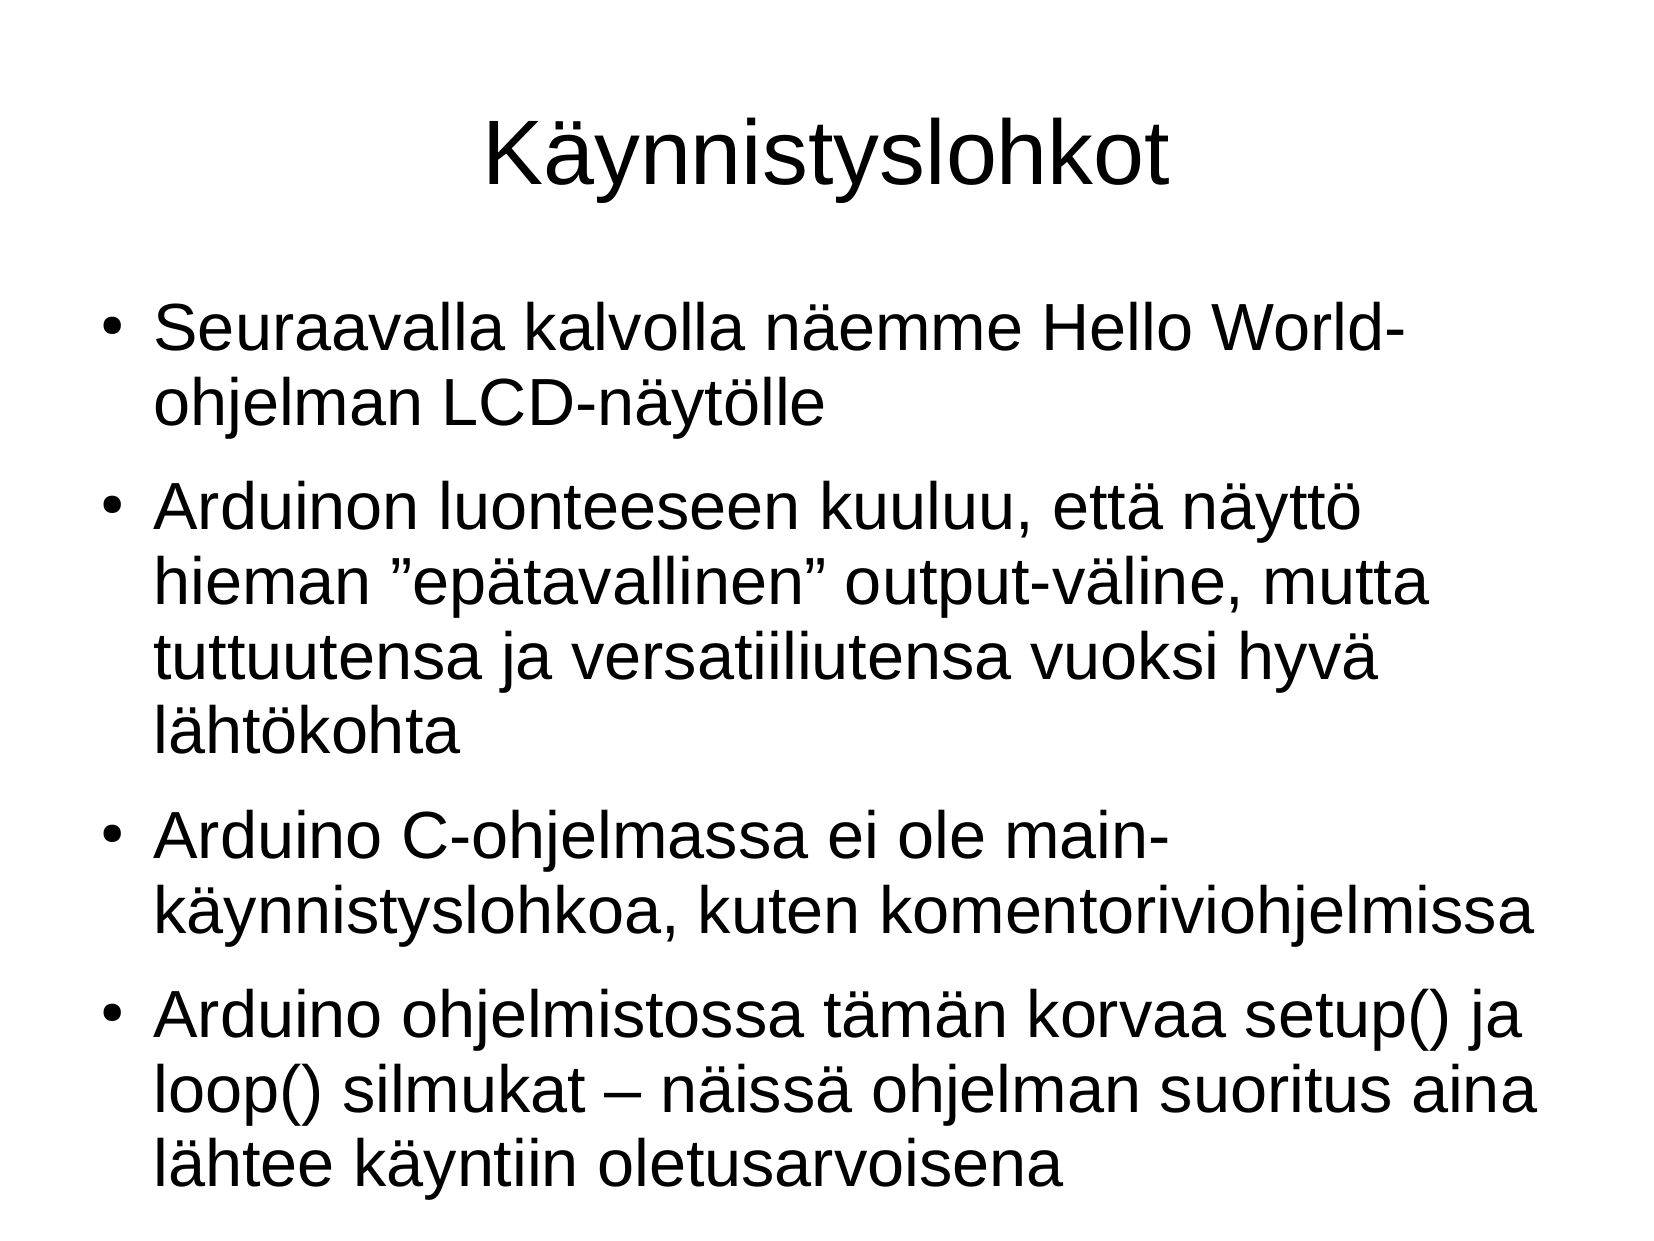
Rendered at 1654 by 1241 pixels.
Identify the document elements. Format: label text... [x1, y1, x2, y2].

title Käynnistyslohkot [82, 56, 1571, 250]
list Seuraavalla kalvolla näemme Hello World-ohjelman LCD-näytölle Arduinon luonteeseen kuuluu, että näyttö hieman ”epätavallinen” output-väline, mutta tuttuutensa ja versatiiliutensa vuoksi hyvä lähtökohta Arduino C-ohjelmassa ei ole main-käynnistyslohkoa, kuten komentoriviohjelmissa Arduino ohjelmistossa tämän korvaa setup() ja loop() silmukat – näissä ohjelman suoritus aina lähtee käyntiin oletusarvoisena [82, 290, 1571, 1196]
